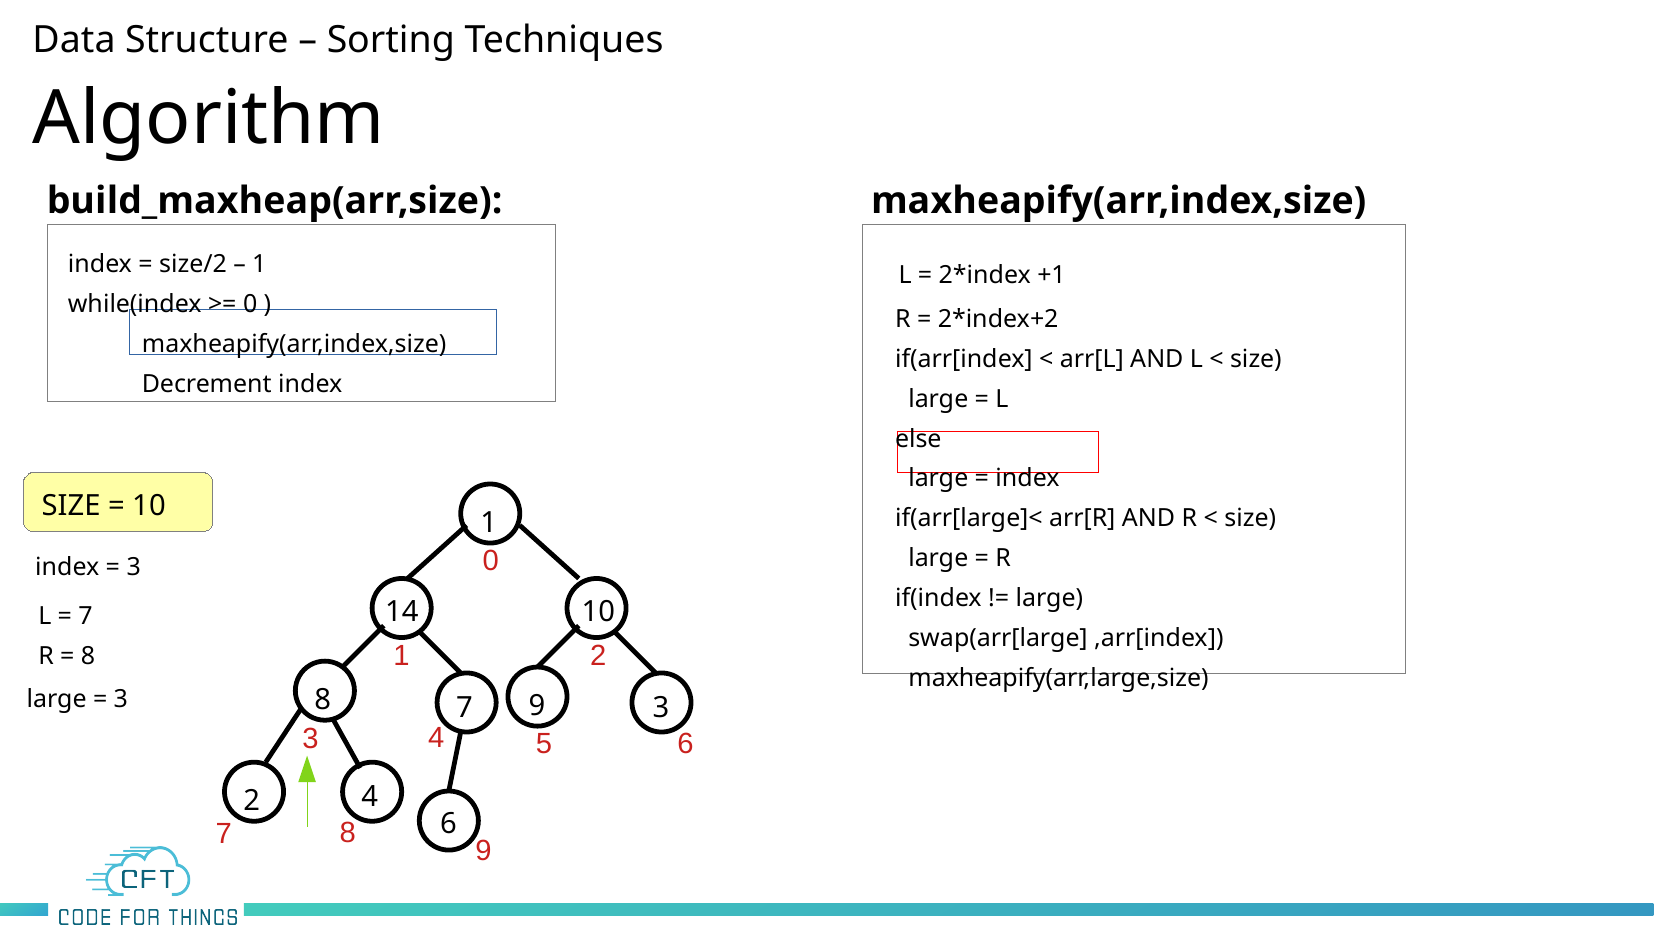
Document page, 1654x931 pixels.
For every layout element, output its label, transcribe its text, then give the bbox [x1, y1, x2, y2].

text_box L = 7 [0, 590, 189, 630]
text_box [437, 687, 441, 713]
text_box [450, 672, 484, 678]
text_box [468, 483, 512, 493]
text_box [277, 773, 284, 811]
text_box 4 [413, 713, 460, 762]
text_box [646, 728, 662, 733]
text_box [387, 578, 416, 582]
text_box [645, 672, 678, 678]
text_box 4 [346, 768, 395, 818]
text_box 3 [287, 714, 334, 763]
text_box [562, 680, 568, 714]
text_box 3 [287, 714, 293, 724]
text_box 8 [324, 808, 371, 857]
text_box [232, 762, 276, 772]
text_box [419, 803, 425, 838]
text_box [224, 777, 228, 806]
text_box maxheapify(arr,index,size) [856, 166, 1571, 225]
text_box [433, 791, 464, 795]
text_box [371, 818, 386, 822]
picture [59, 846, 237, 925]
text_box [490, 684, 497, 721]
text_box 9 [513, 677, 562, 727]
text_box index = size/2 – 1 while(index >= 0 ) maxheapify(arr,index,size) Decrement index [53, 238, 508, 402]
text_box [302, 661, 347, 671]
text_box 10 [566, 582, 634, 632]
text_box [474, 805, 479, 837]
text_box [295, 676, 299, 705]
text_box L = 2*index +1 R = 2*index+2 if(arr[index] < arr[L] AND L < size) large = L else large = index if(arr[large]< arr[R] AND R < size) large = R if(index != large) swap(arr[large] ,arr[index]) maxheapify(arr,large,size) [874, 236, 1371, 647]
text_box 14 [370, 582, 438, 632]
text_box 7 [441, 678, 490, 728]
text_box 1 [458, 493, 525, 544]
text_box R = 8 [0, 630, 189, 680]
text_box [395, 773, 402, 811]
text_box 2 [228, 772, 277, 822]
text_box 1 [378, 631, 425, 680]
text_box [631, 686, 637, 719]
text_box [362, 762, 390, 768]
text_box large = 3 [0, 673, 178, 723]
text_box [515, 667, 560, 677]
text_box [507, 680, 513, 714]
text_box [460, 728, 482, 733]
text_box 2 [575, 631, 622, 680]
text_box [47, 224, 556, 402]
text_box [348, 672, 355, 710]
text_box 9 [460, 826, 507, 875]
text_box 8 [299, 671, 348, 721]
text_box build_maxheap(arr,size): [32, 165, 650, 225]
text_box [582, 578, 611, 582]
text_box 0 [467, 536, 514, 585]
text_box 5 [521, 719, 567, 768]
text_box 3 [637, 678, 686, 728]
text_box 6 [662, 719, 709, 768]
text_box [862, 224, 1406, 674]
title Data Structure – Sorting Techniques Algorithm [32, 12, 1184, 166]
text_box [686, 686, 692, 719]
text_box 7 [200, 809, 247, 857]
text_box 6 [425, 795, 474, 845]
text_box [342, 778, 346, 806]
text_box [432, 845, 466, 851]
text_box SIZE = 10 [26, 476, 207, 526]
text_box index = 3 [0, 541, 186, 590]
text_box [23, 472, 213, 532]
